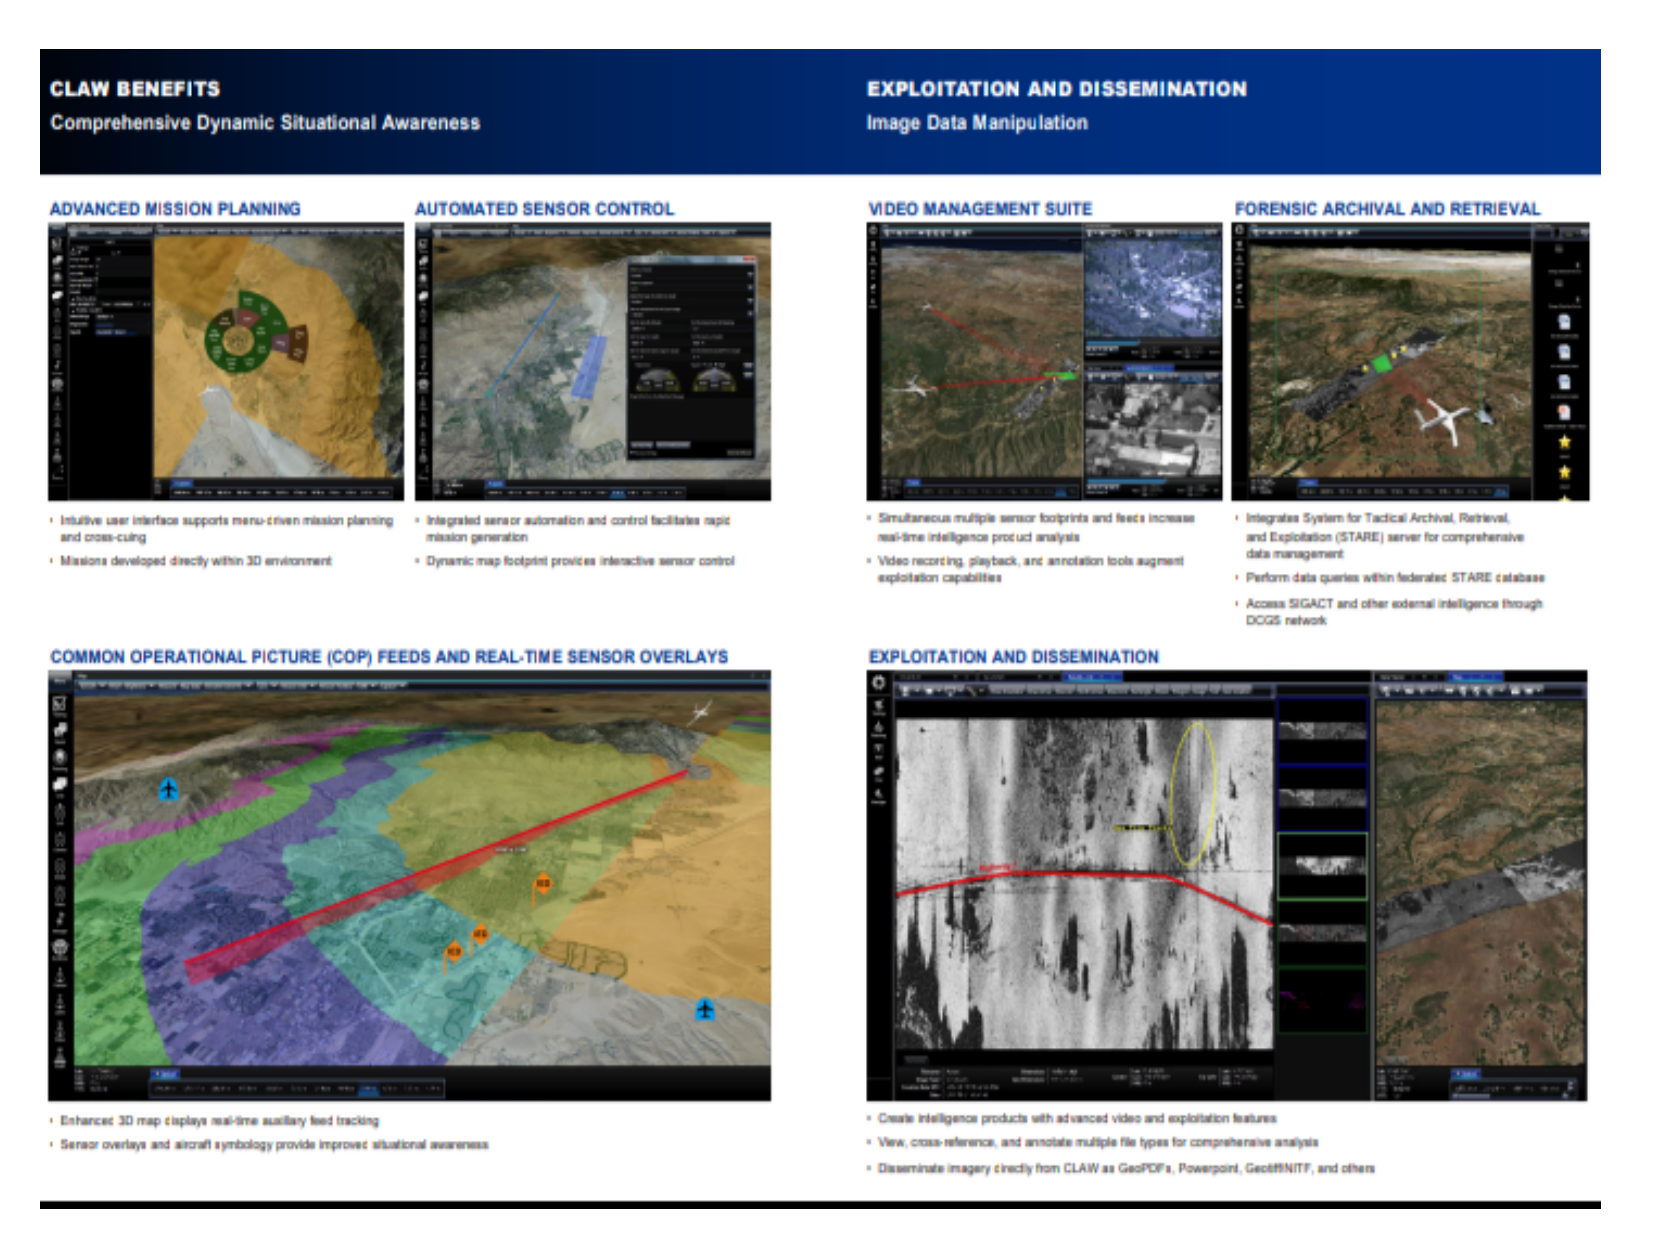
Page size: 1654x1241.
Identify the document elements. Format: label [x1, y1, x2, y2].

picture [40, 49, 1601, 1209]
